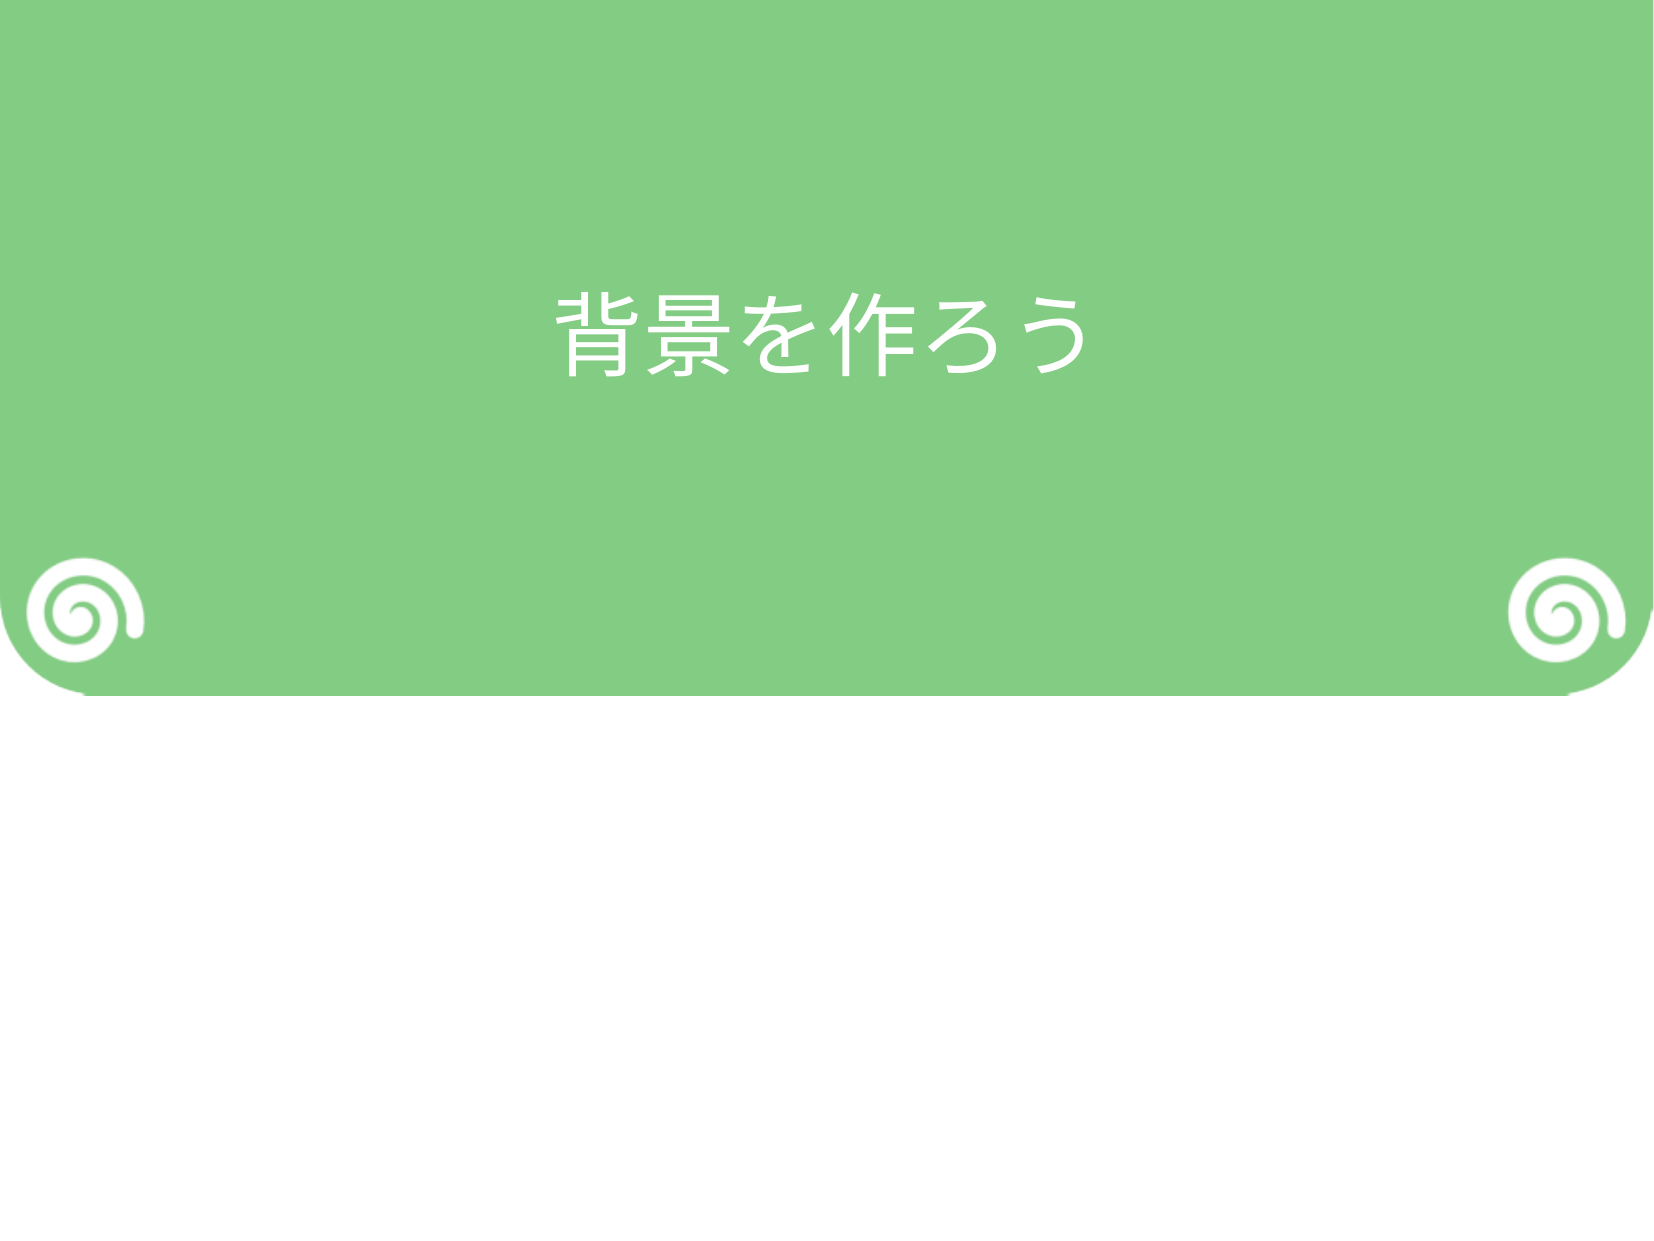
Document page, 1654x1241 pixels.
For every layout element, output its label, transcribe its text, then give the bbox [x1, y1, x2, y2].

picture [0, 0, 1654, 696]
title 背景を作ろう [82, 226, 1571, 434]
